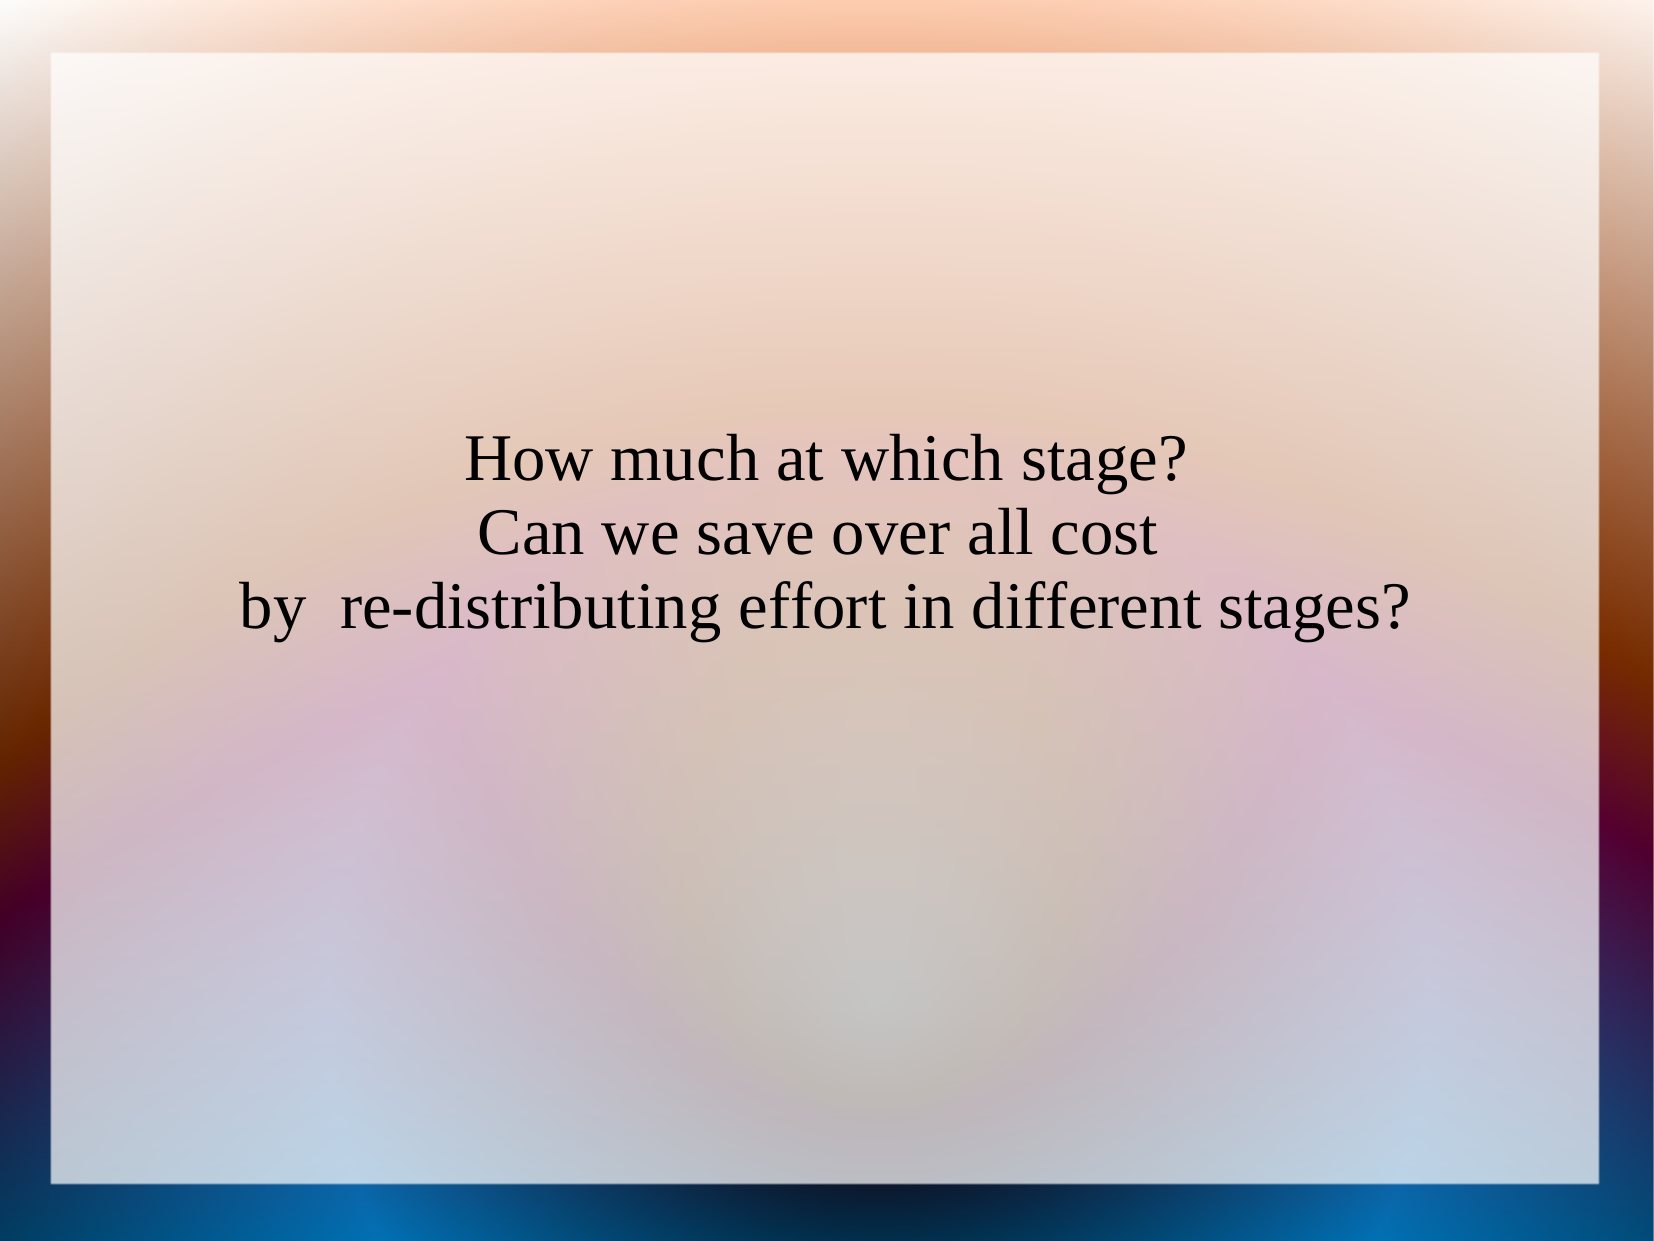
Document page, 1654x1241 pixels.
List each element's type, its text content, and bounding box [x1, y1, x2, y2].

subtitle How much at which stage? Can we save over all cost by re-distributing effort in different stages? [82, 55, 1571, 1010]
picture [0, 0, 1654, 1241]
